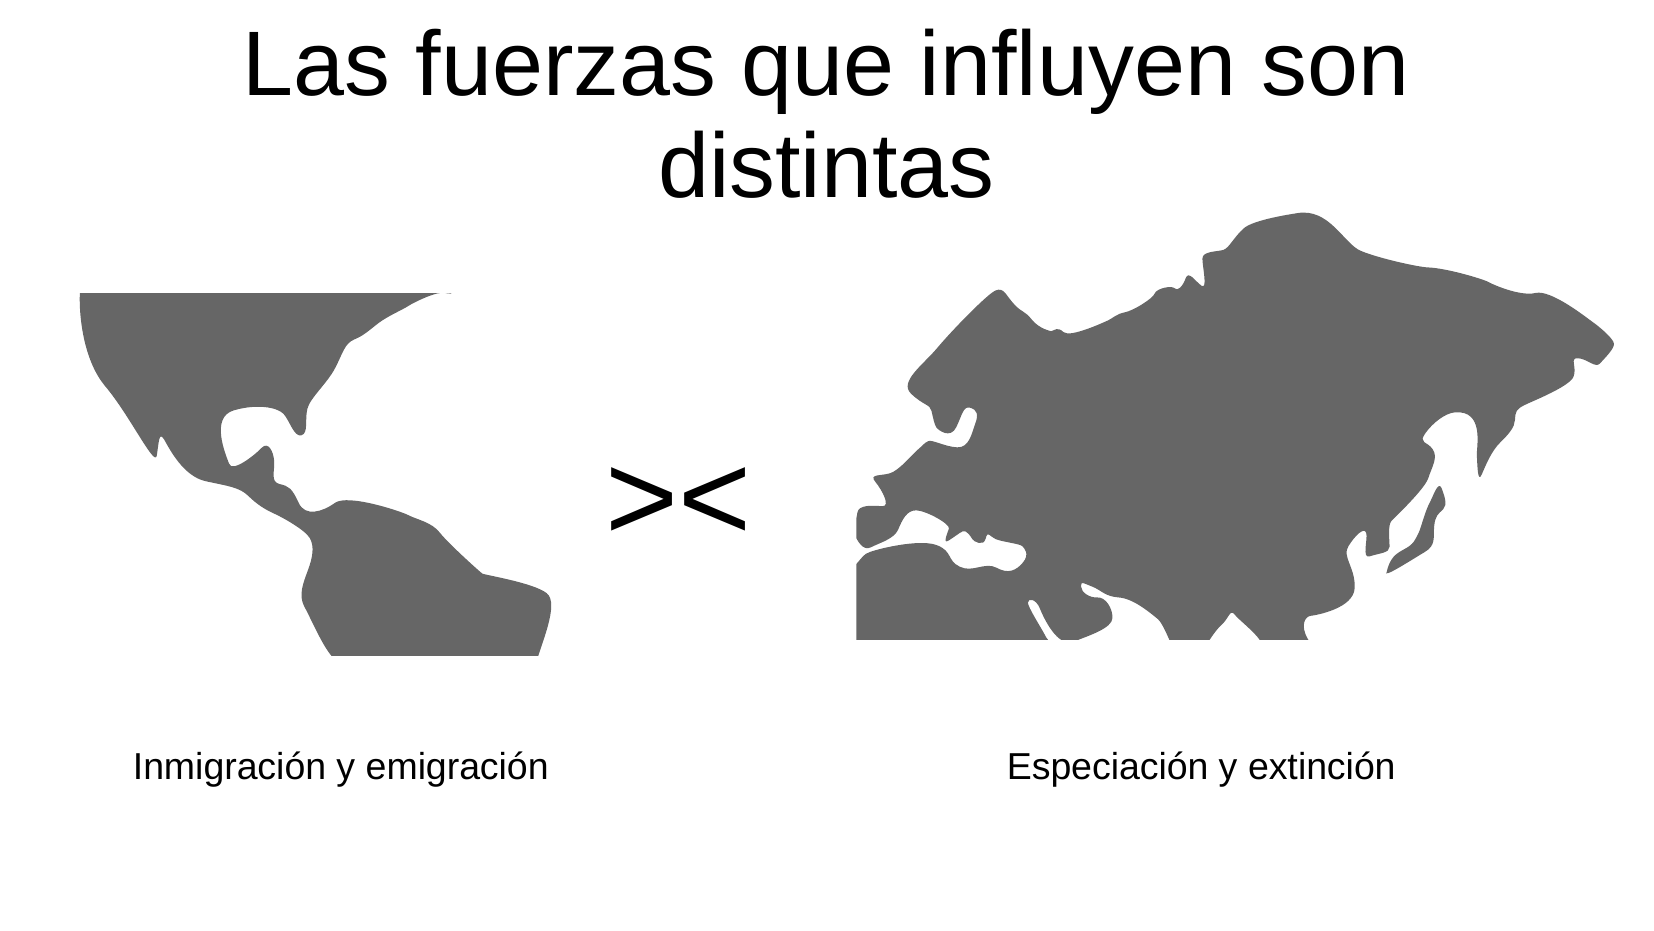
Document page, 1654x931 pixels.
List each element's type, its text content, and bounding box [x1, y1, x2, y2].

picture [856, 212, 1614, 640]
text_box >< [590, 419, 798, 714]
text_box Especiación y extinción [992, 738, 1495, 796]
text_box Inmigración y emigración [118, 738, 621, 796]
picture [47, 293, 591, 656]
title Las fuerzas que influyen son distintas [82, 12, 1571, 218]
